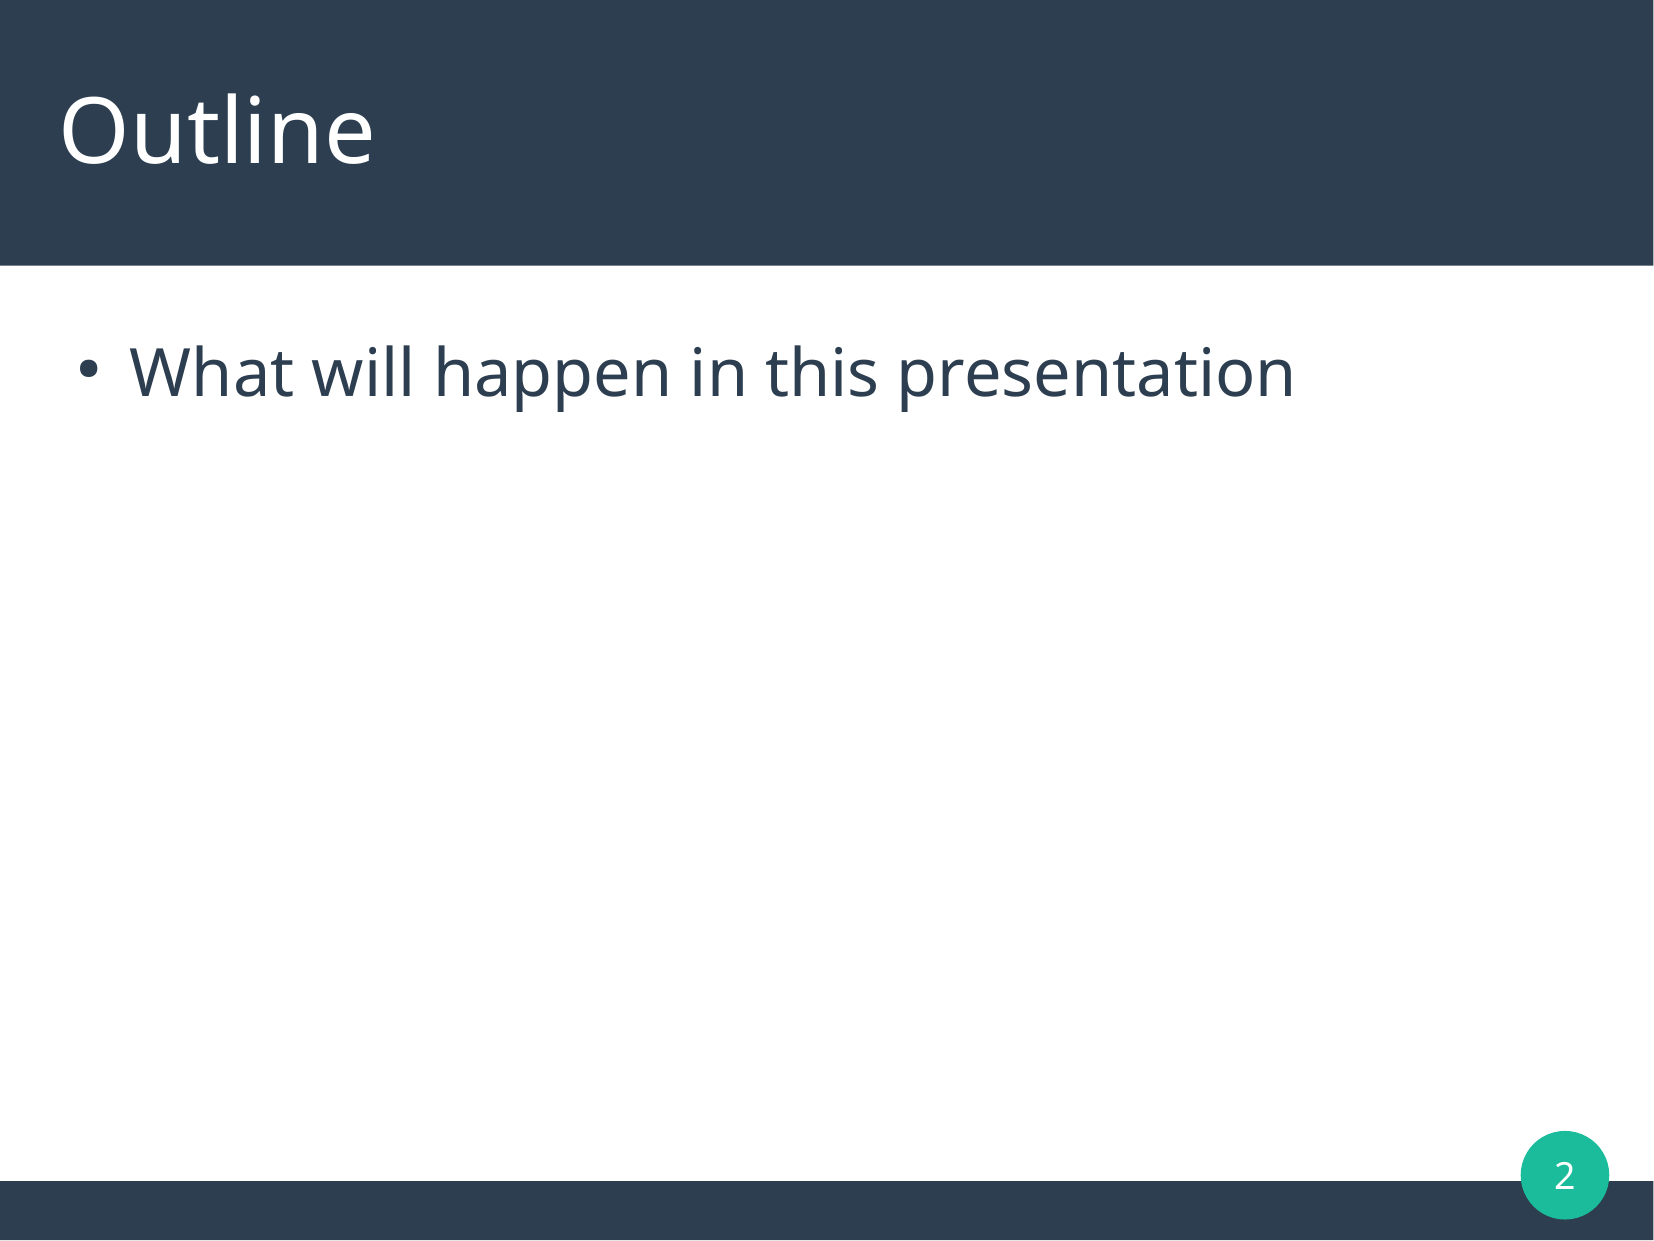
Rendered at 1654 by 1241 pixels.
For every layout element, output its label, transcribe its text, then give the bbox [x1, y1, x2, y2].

list What will happen in this presentation [59, 324, 1595, 1152]
title Outline [59, 49, 1595, 207]
